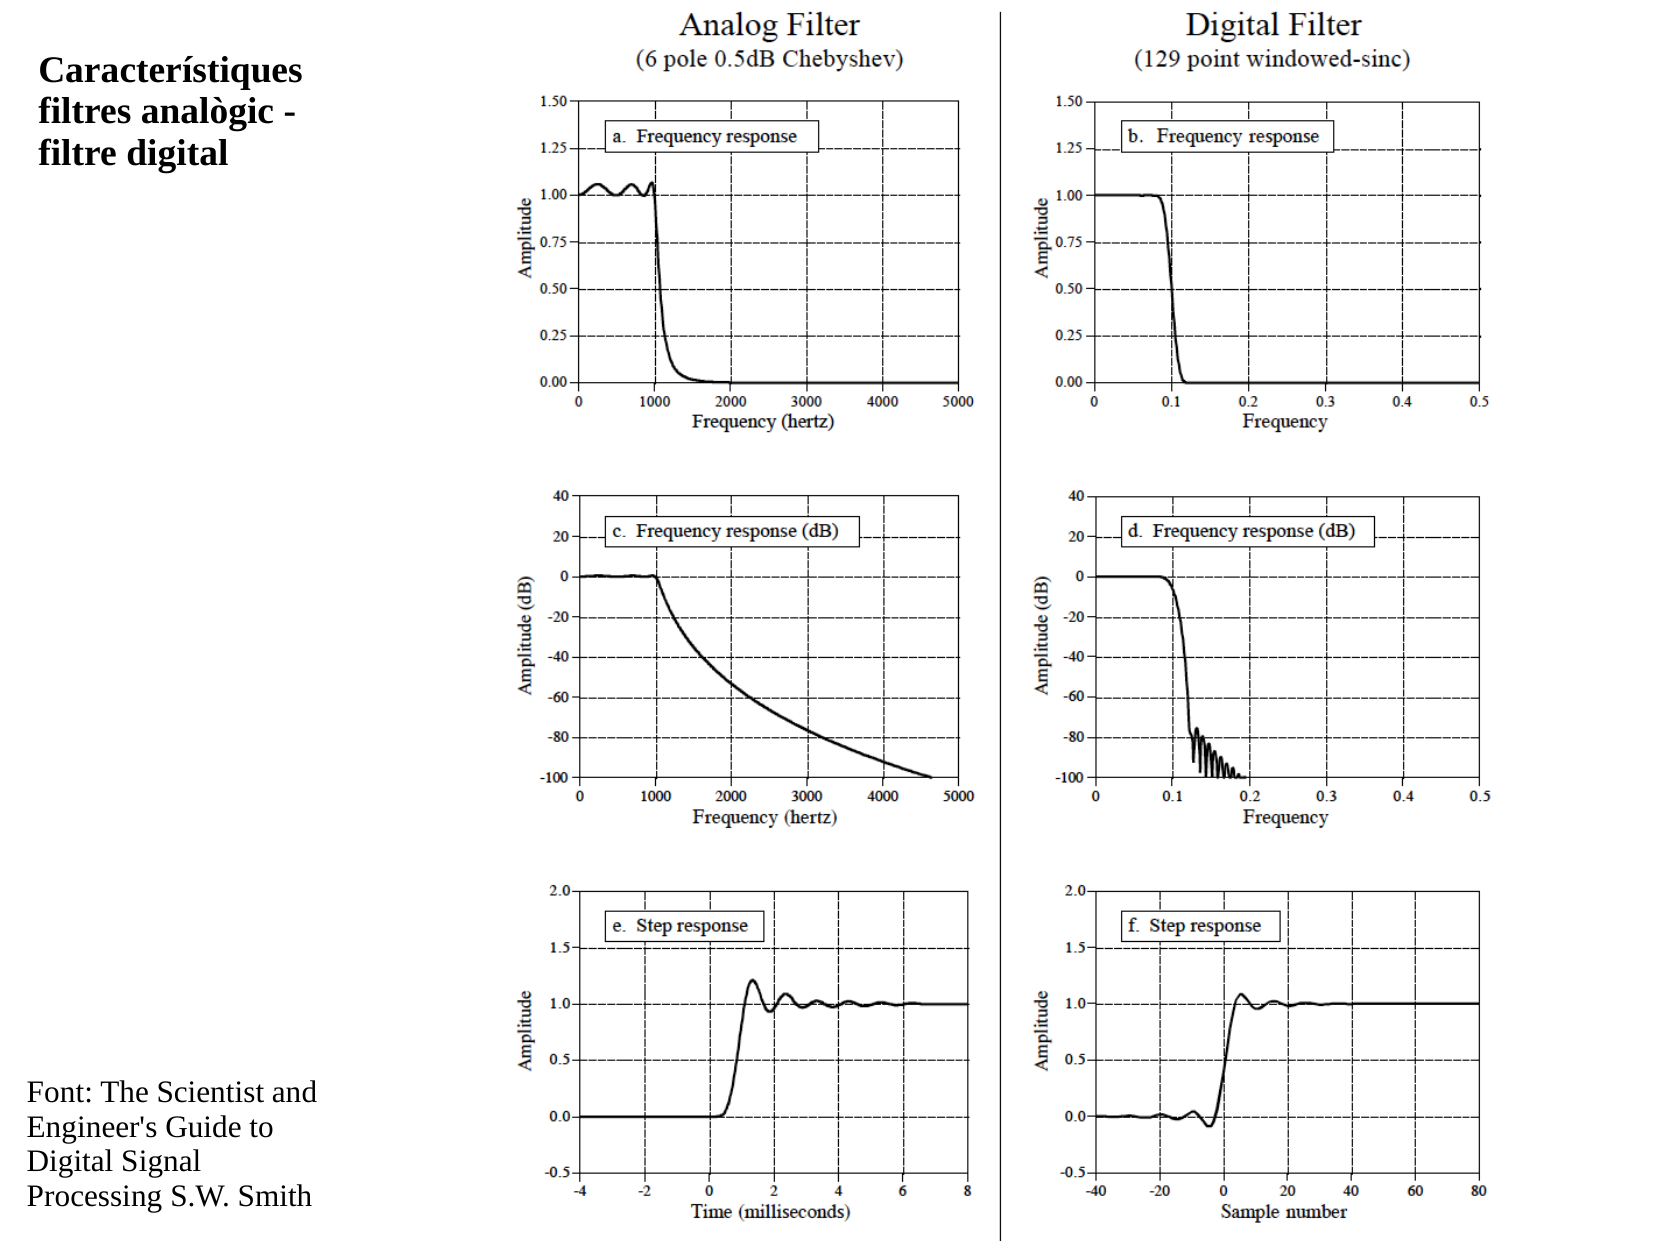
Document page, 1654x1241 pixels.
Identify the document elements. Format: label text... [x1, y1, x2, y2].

picture [507, 5, 1515, 1241]
text_box Característiques filtres analògic - filtre digital [23, 41, 378, 181]
text_box Font: The Scientist and Engineer's Guide to Digital Signal Processing S.W. Smith [11, 1067, 337, 1221]
